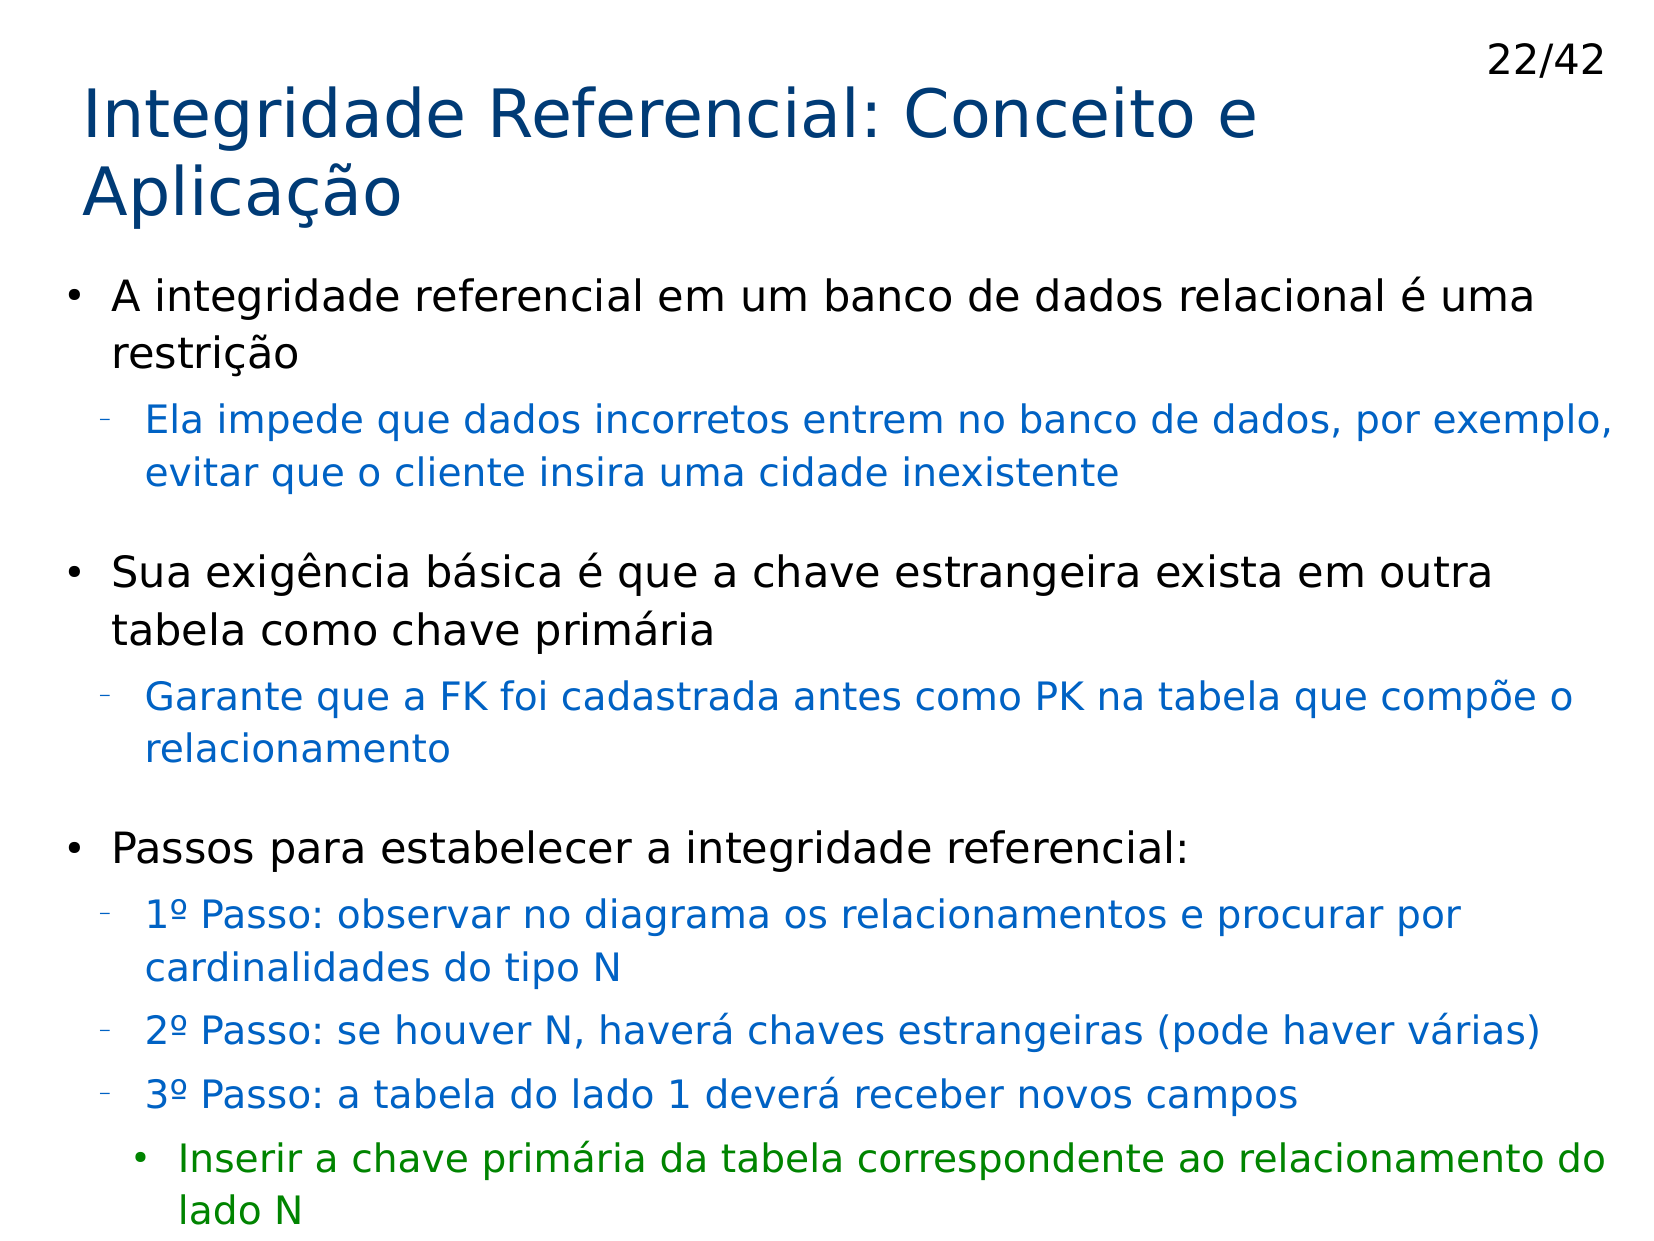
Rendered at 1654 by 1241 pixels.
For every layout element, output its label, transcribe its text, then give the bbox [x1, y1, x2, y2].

title Integridade Referencial: Conceito e Aplicação [82, 75, 1571, 231]
list A integridade referencial em um banco de dados relacional é uma restrição Ela impede que dados incorretos entrem no banco de dados, por exemplo, evitar que o cliente insira uma cidade inexistente Sua exigência básica é que a chave estrangeira exista em outra tabela como chave primária Garante que a FK foi cadastrada antes como PK na tabela que compõe o relacionamento Passos para estabelecer a integridade referencial: 1º Passo: observar no diagrama os relacionamentos e procurar por cardinalidades do tipo N 2º Passo: se houver N, haverá chaves estrangeiras (pode haver várias) 3º Passo: a tabela do lado 1 deverá receber novos campos Inserir a chave primária da tabela correspondente ao relacionamento do lado N [66, 263, 1633, 1241]
